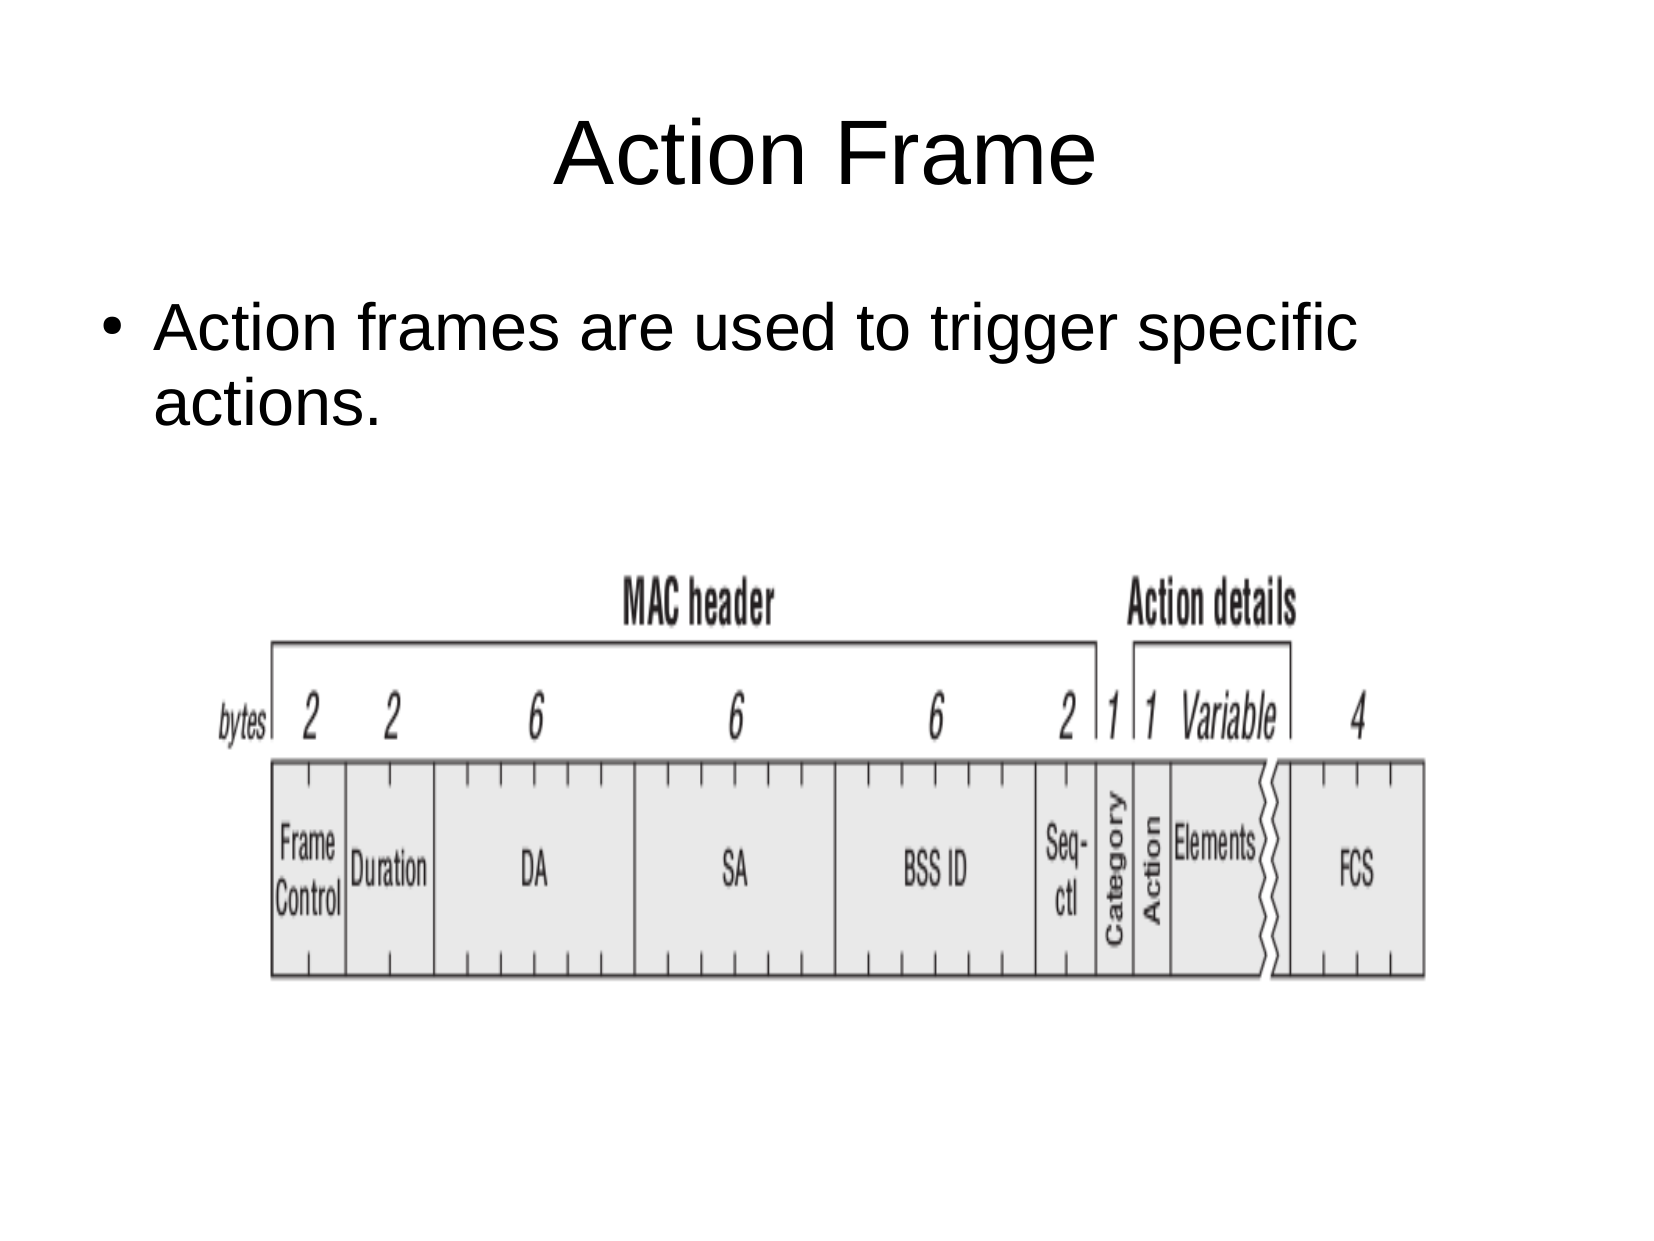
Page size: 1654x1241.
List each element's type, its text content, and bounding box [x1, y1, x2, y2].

list Action frames are used to trigger specific actions. [82, 290, 1571, 1010]
title Action Frame [82, 49, 1571, 257]
picture [188, 492, 1479, 1063]
